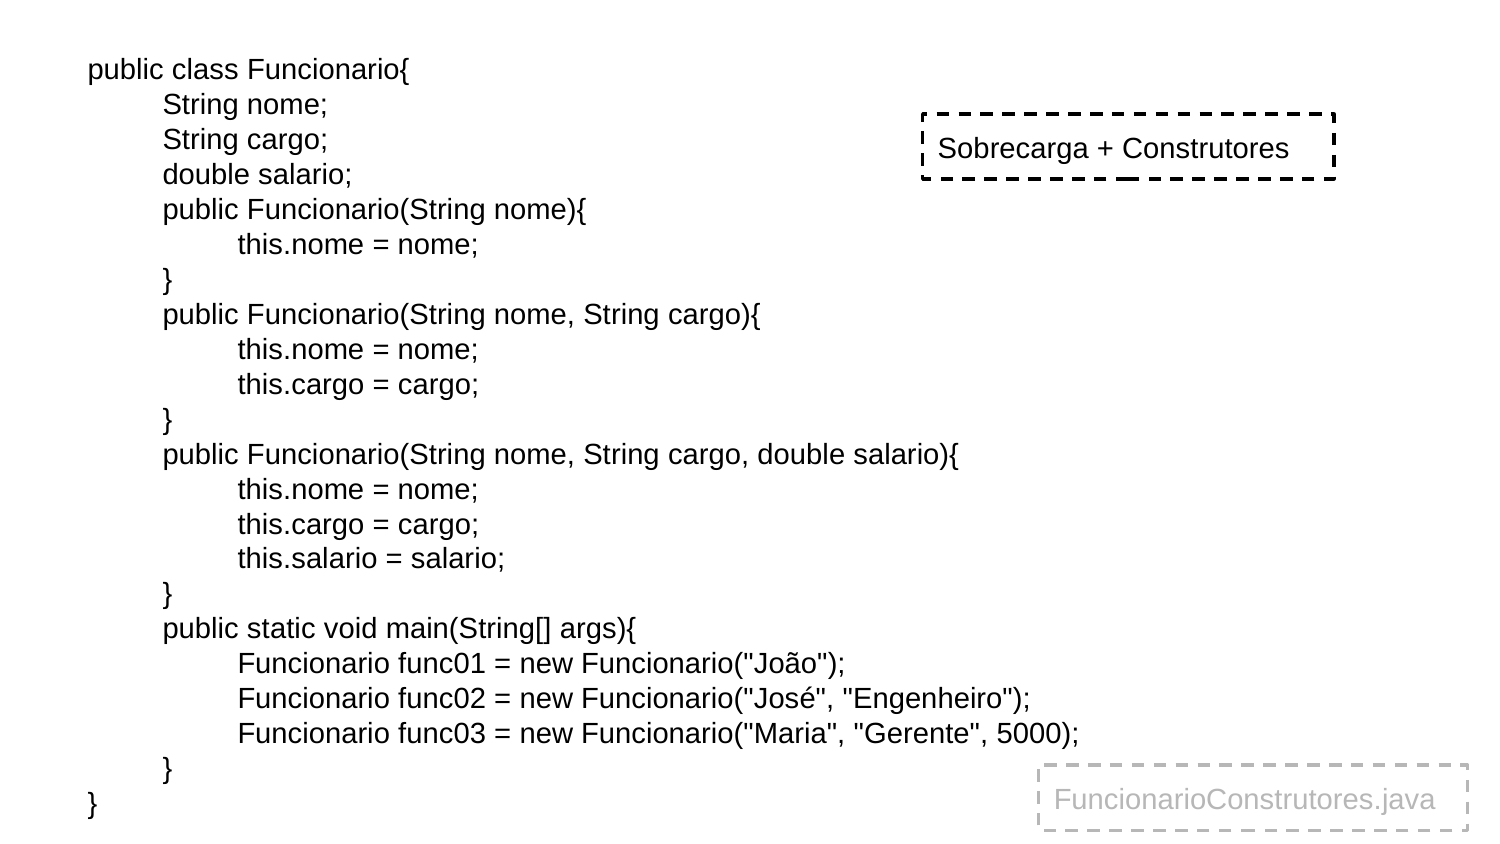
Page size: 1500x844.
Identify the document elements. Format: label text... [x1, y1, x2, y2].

text_box Sobrecarga + Construtores [922, 113, 1335, 179]
text_box public class Funcionario{ String nome; String cargo; double salario; public Funcionario(String nome){ this.nome = nome; } public Funcionario(String nome, String cargo){ this.nome = nome; this.cargo = cargo; } public Funcionario(String nome, String cargo, double salario){ this.nome = nome; this.cargo = cargo; this.salario = salario; } public static void main(String[] args){ Funcionario func01 = new Funcionario("João"); Funcionario func02 = new Funcionario("José", "Engenheiro"); Funcionario func03 = new Funcionario("Maria", "Gerente", 5000); } } [72, 35, 1384, 844]
text_box FuncionarioConstrutores.java [1038, 765, 1468, 831]
